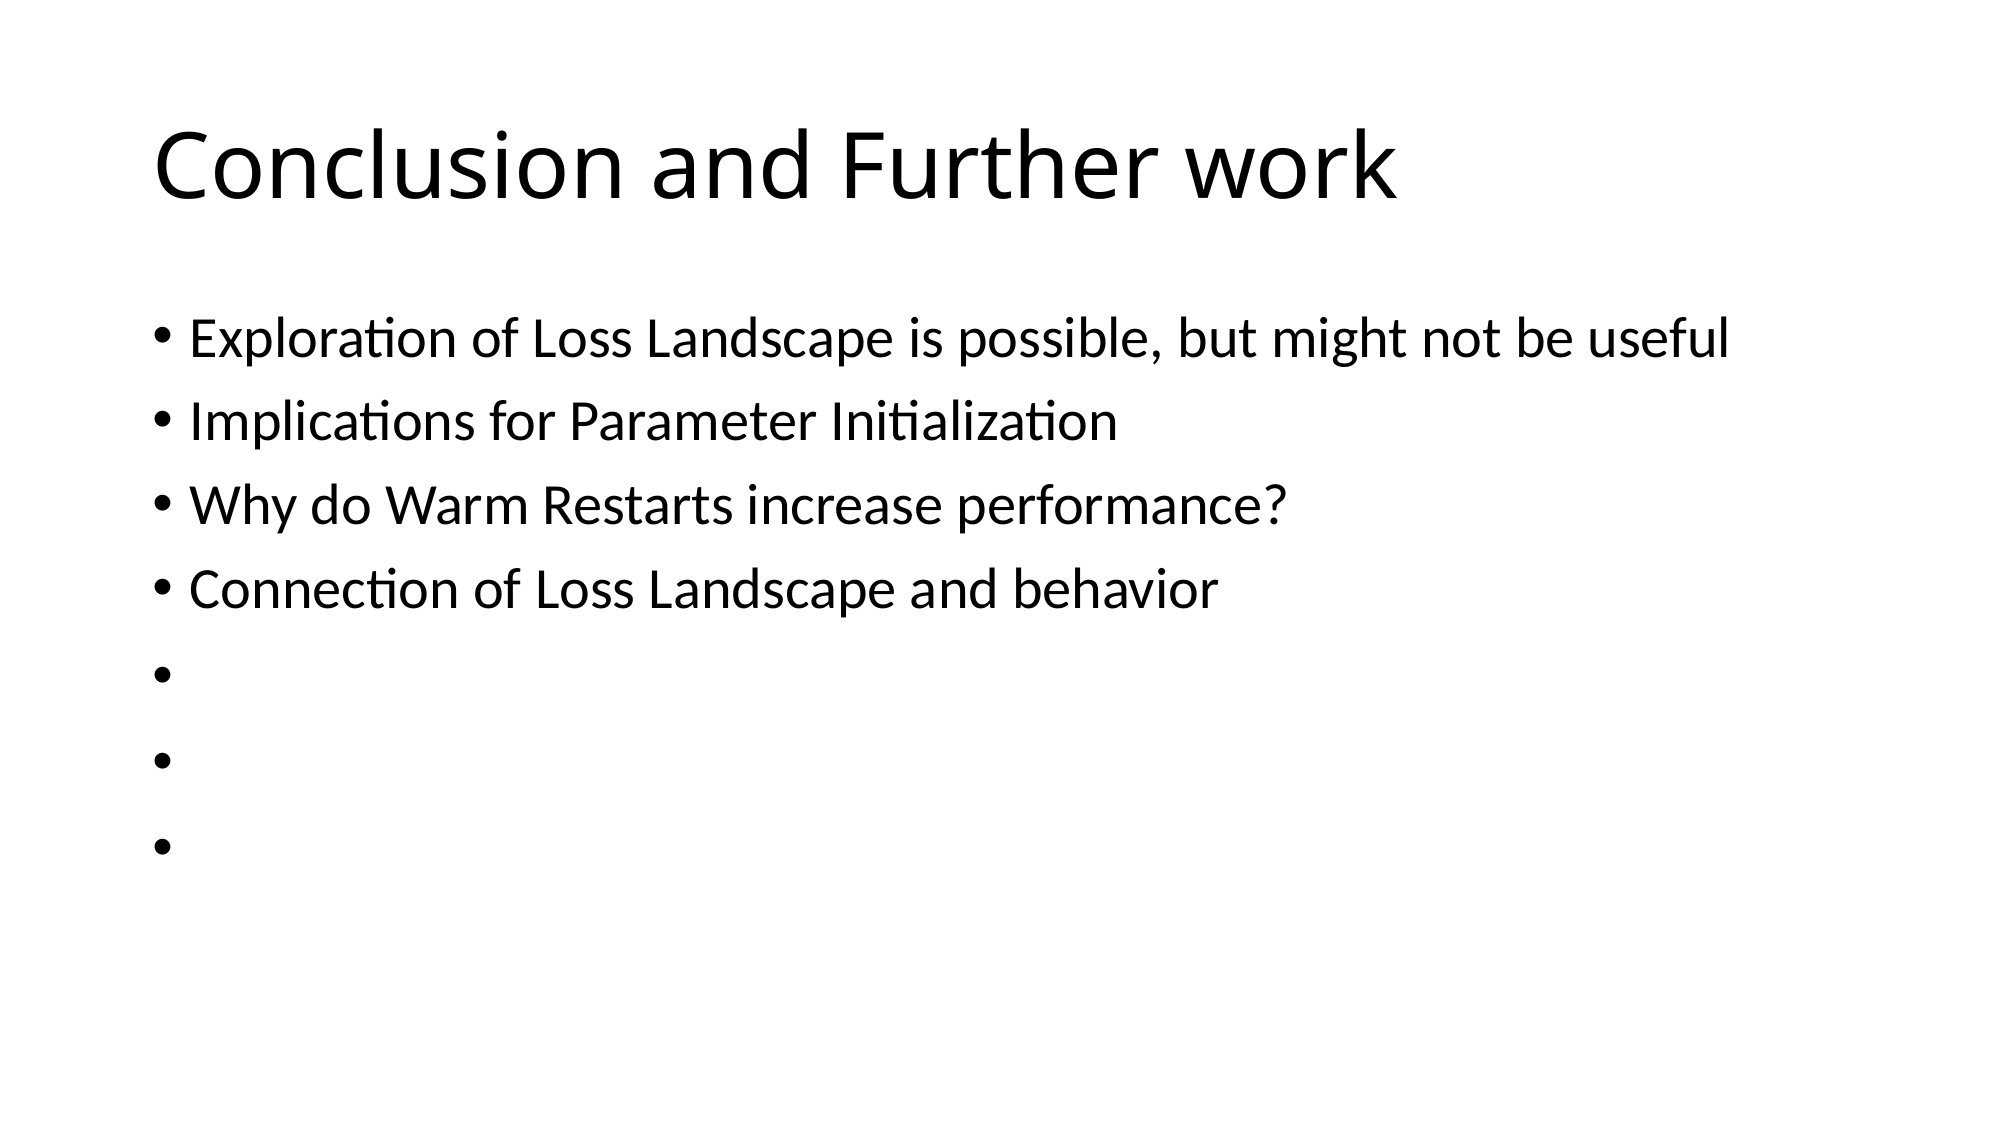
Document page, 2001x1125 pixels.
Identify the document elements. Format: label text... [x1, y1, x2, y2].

list Exploration of Loss Landscape is possible, but might not be useful Implications for Parameter Initialization Why do Warm Restarts increase performance? Connection of Loss Landscape and behavior [137, 299, 1863, 1014]
title Conclusion and Further work [137, 59, 1863, 278]
